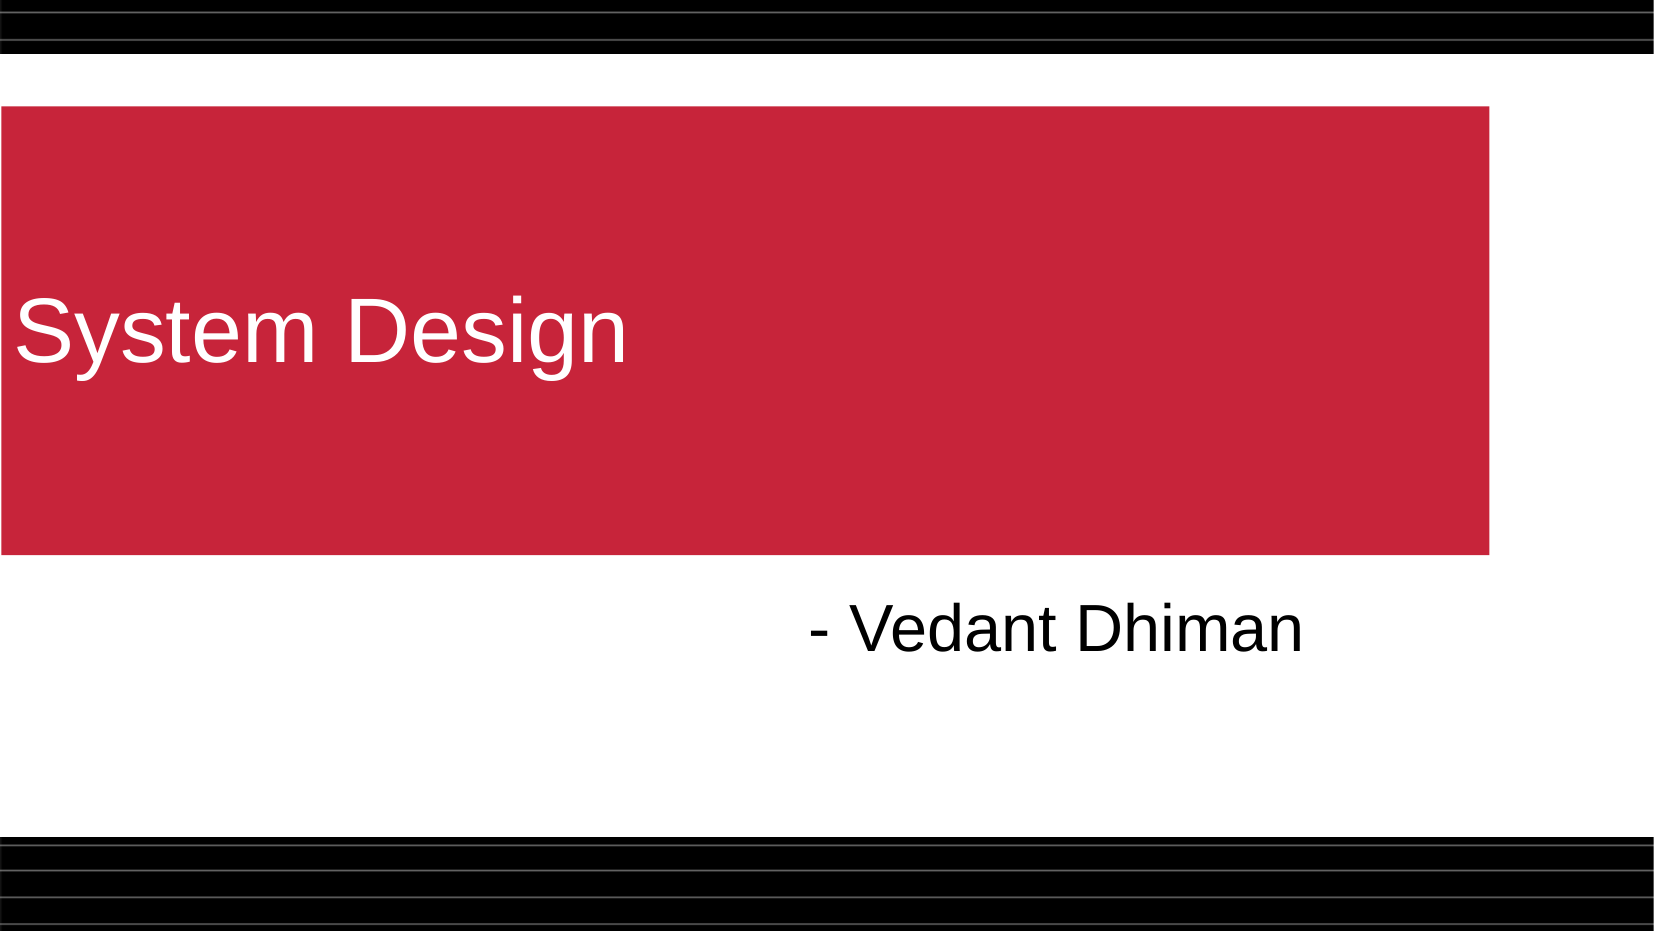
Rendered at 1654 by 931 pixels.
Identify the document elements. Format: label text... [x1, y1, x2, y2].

picture [0, 837, 1654, 931]
picture [0, 0, 1654, 54]
subtitle - Vedant Dhiman [625, 590, 1489, 804]
title System Design [1, 106, 1490, 556]
